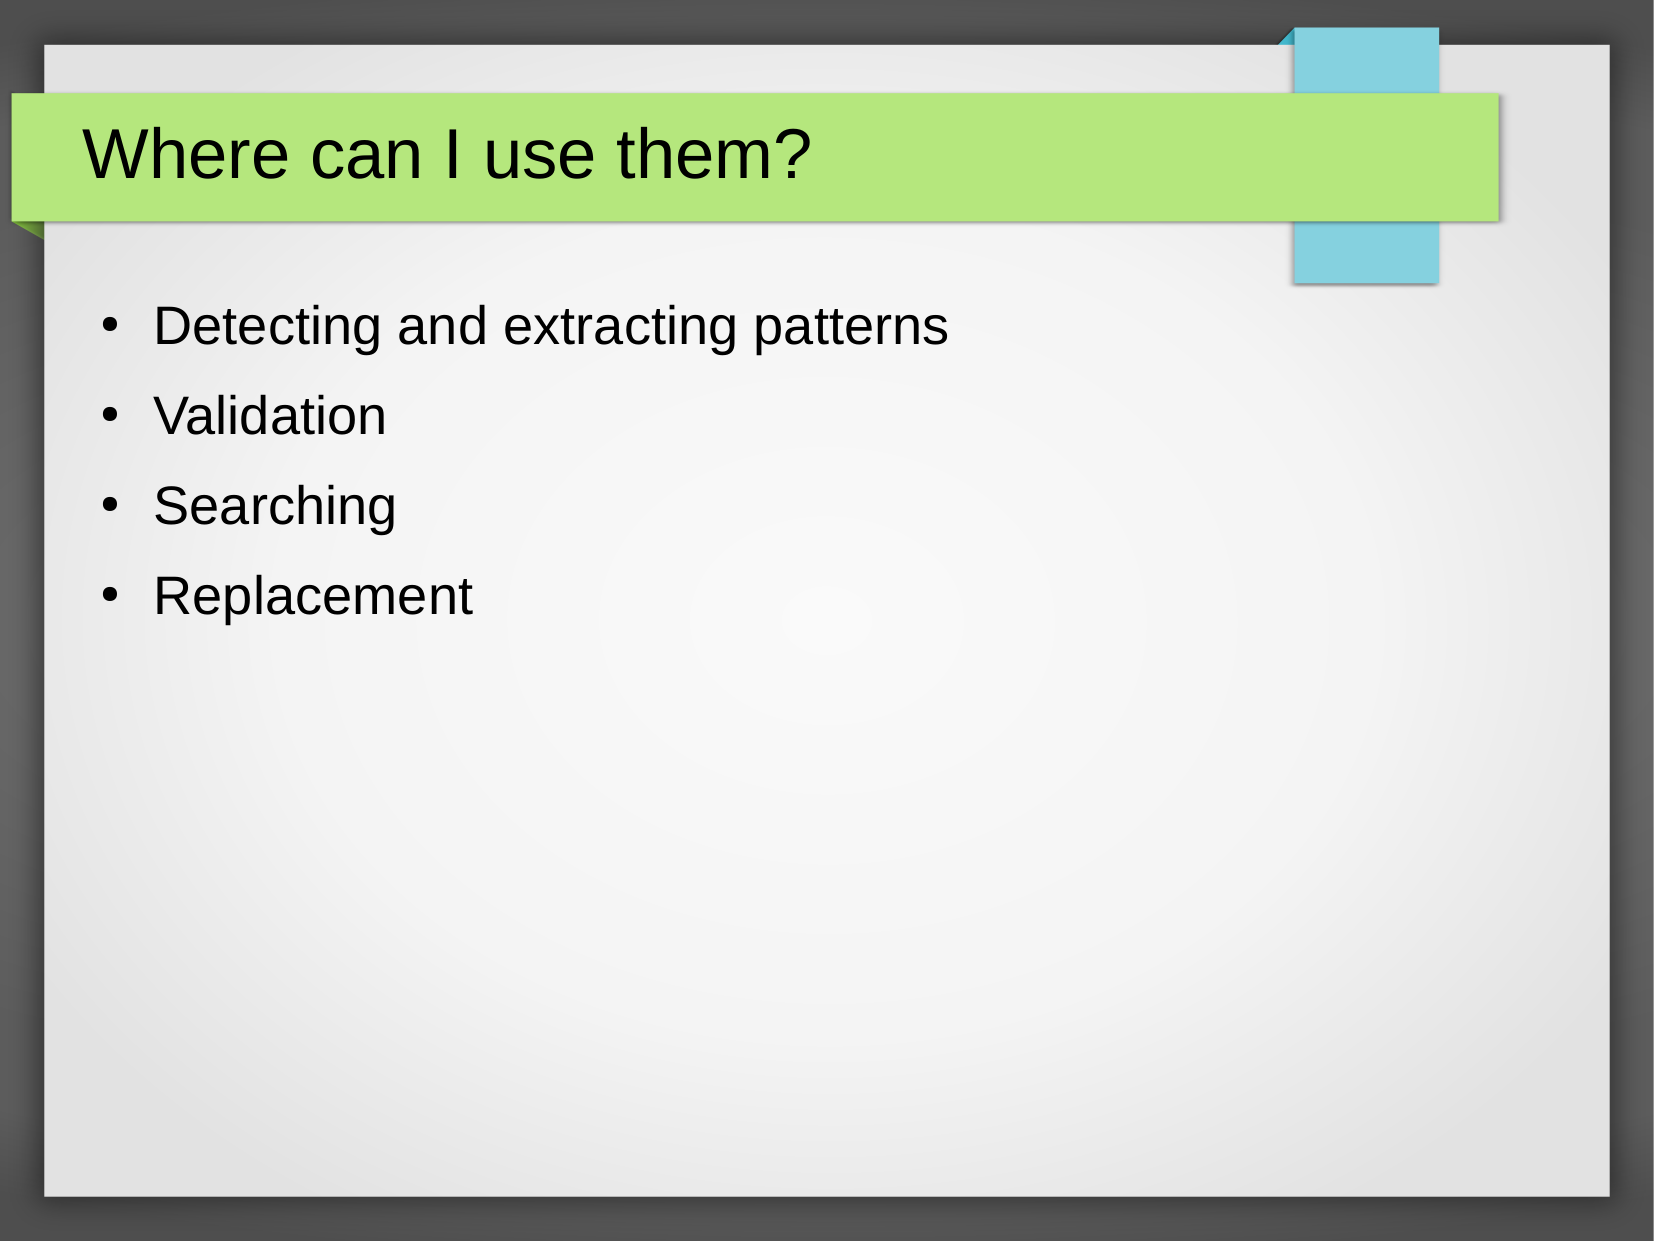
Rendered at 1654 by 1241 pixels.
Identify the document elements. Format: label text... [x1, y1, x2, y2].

title Where can I use them? [82, 94, 1264, 213]
picture [0, 0, 1654, 1241]
list Detecting and extracting patterns Validation Searching Replacement [82, 295, 1571, 1015]
